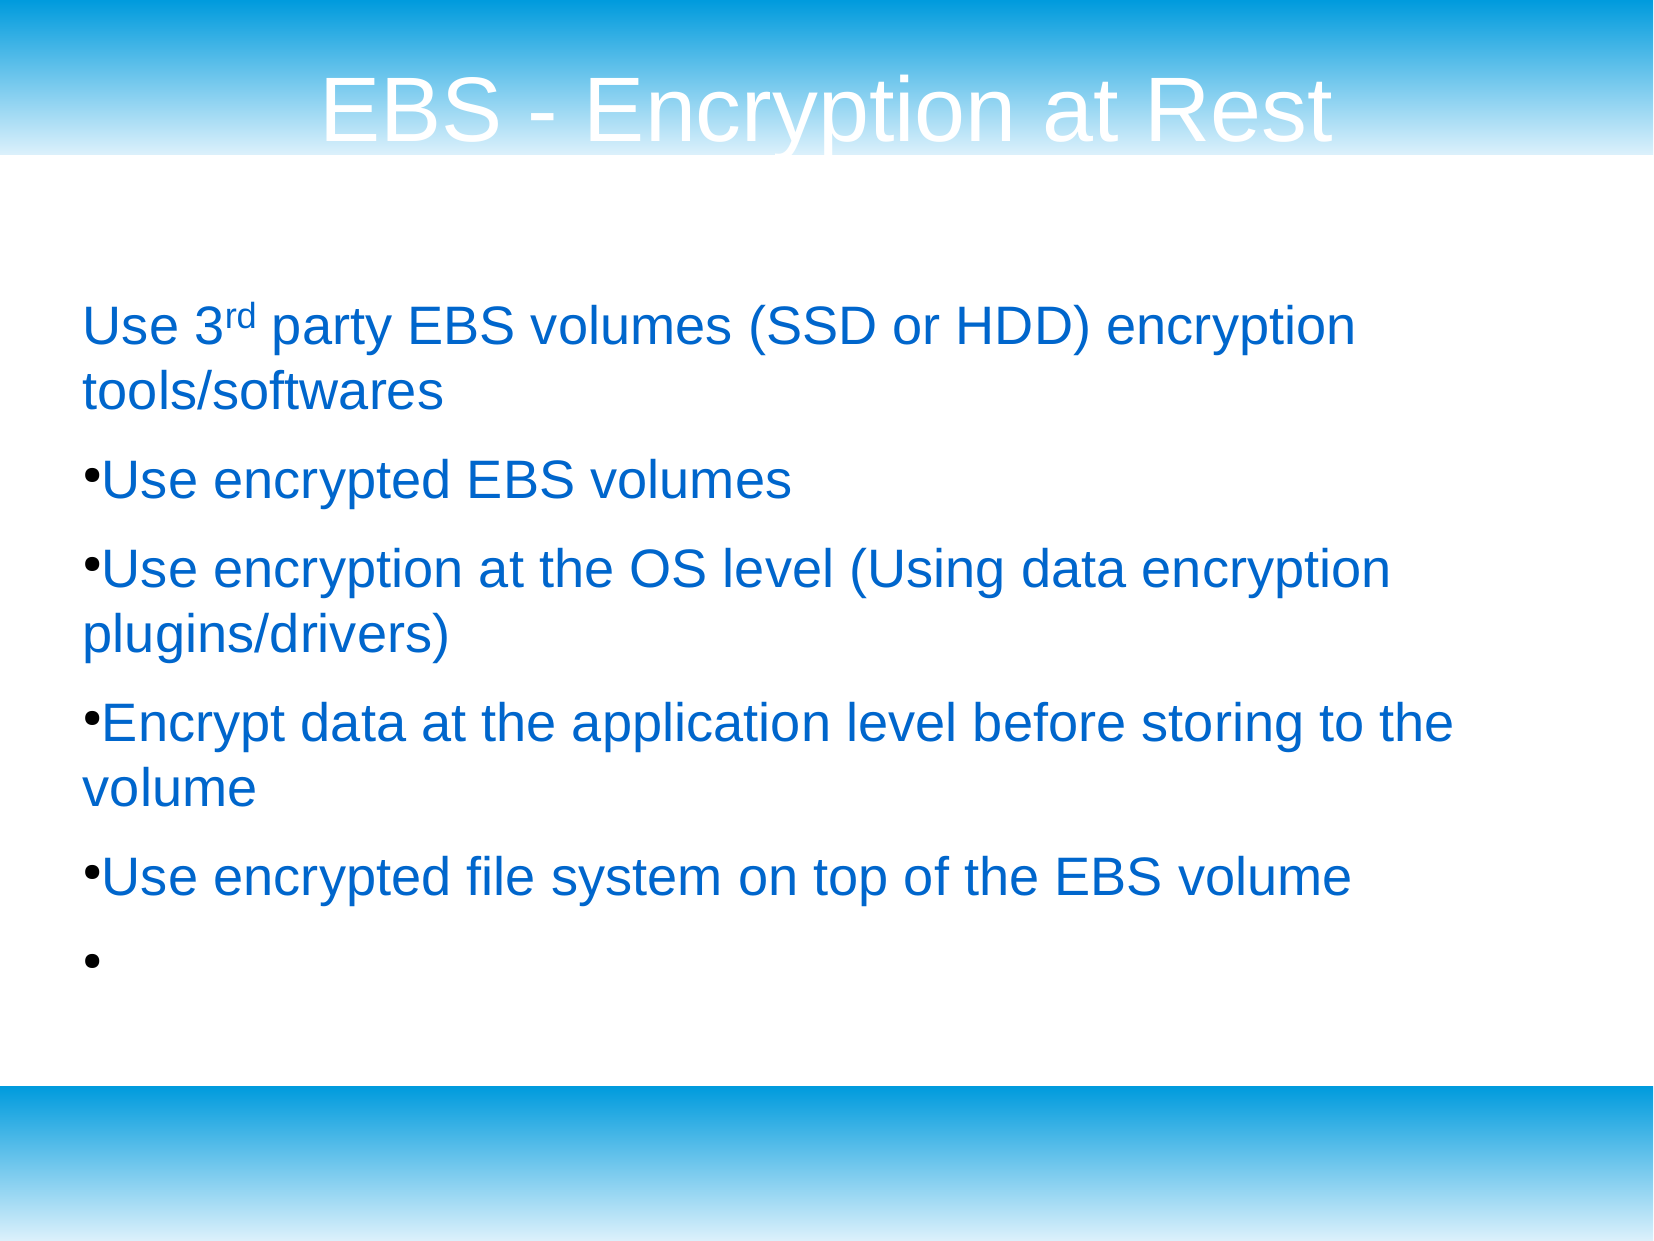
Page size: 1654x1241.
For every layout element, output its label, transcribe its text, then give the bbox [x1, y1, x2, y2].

title EBS - Encryption at Rest [82, 49, 1571, 155]
list Use 3rd party EBS volumes (SSD or HDD) encryption tools/softwares Use encrypted EBS volumes Use encryption at the OS level (Using data encryption plugins/drivers) Encrypt data at the application level before storing to the volume Use encrypted file system on top of the EBS volume [82, 290, 1571, 1010]
